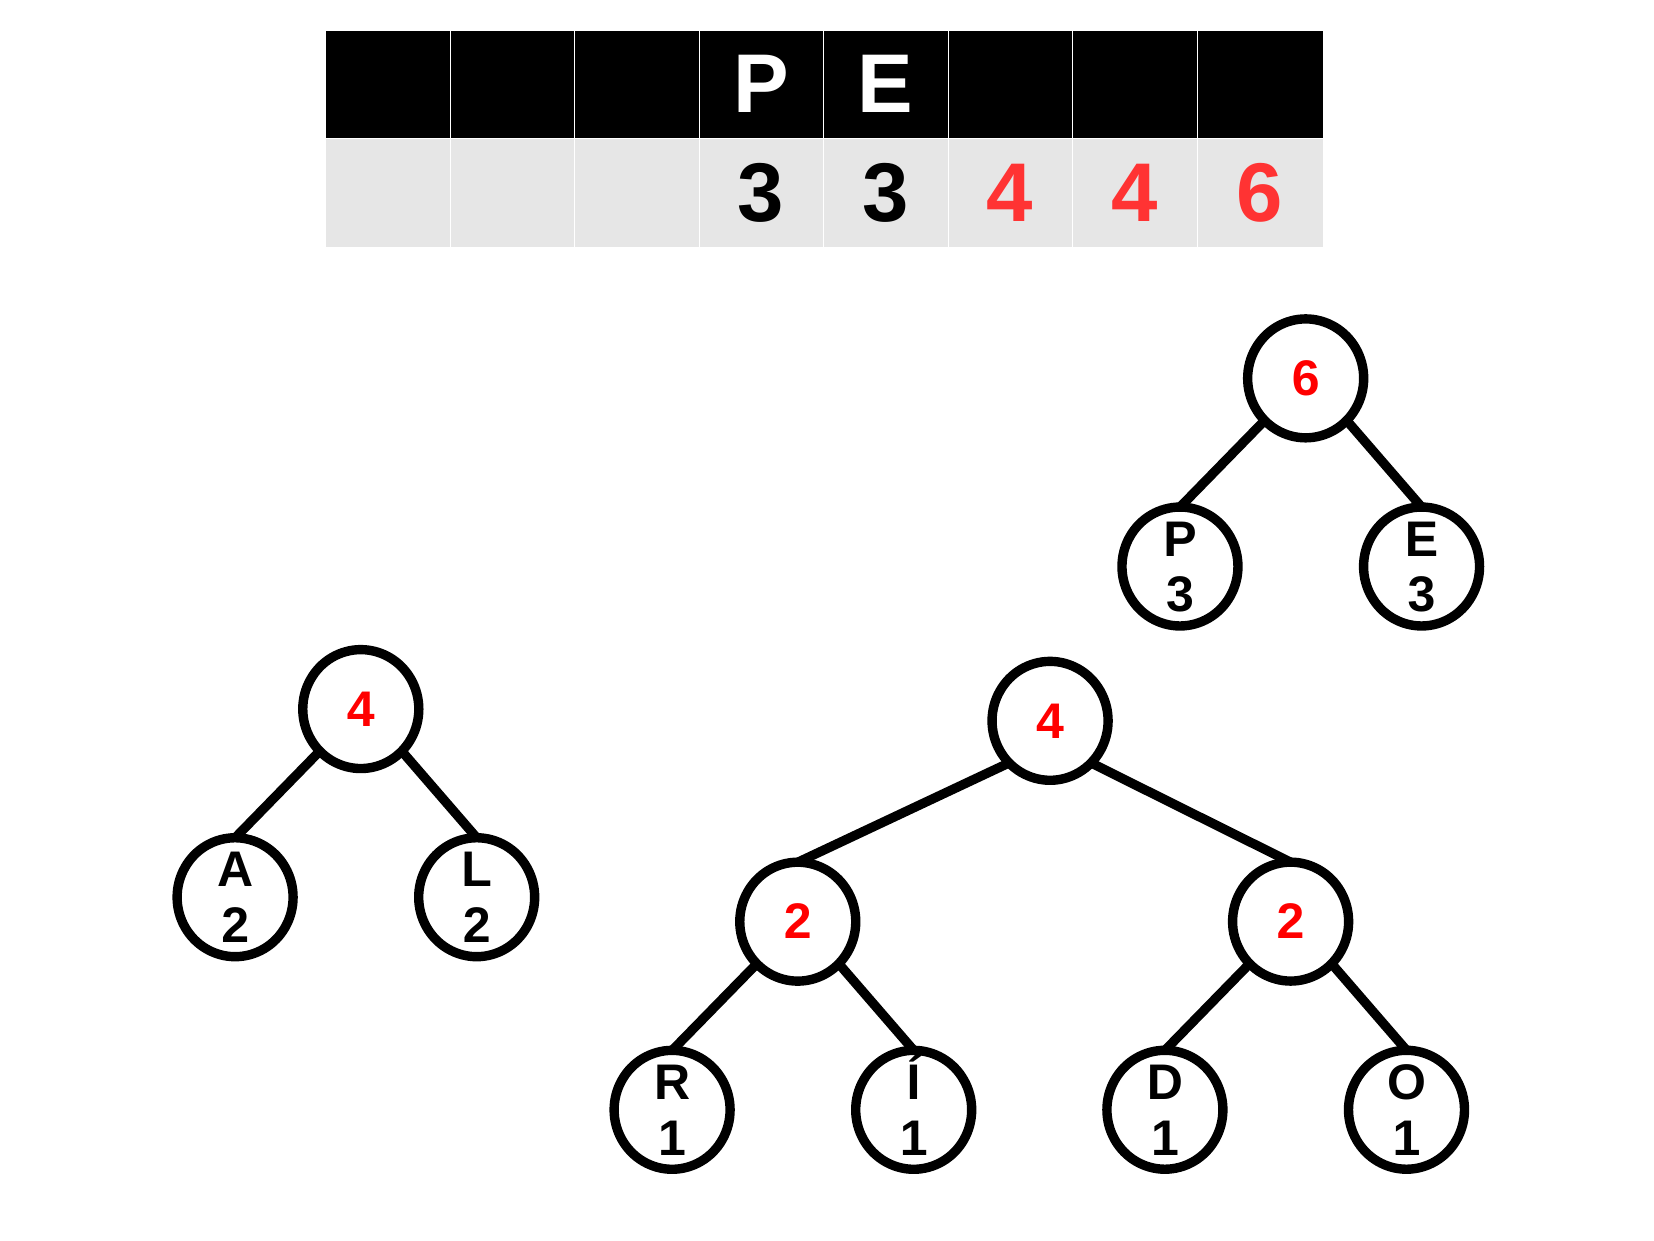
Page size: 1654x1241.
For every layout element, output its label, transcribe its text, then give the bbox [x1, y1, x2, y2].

text_box O 1 [1348, 1050, 1465, 1170]
table_header [326, 31, 450, 138]
text_box E 3 [1363, 507, 1480, 626]
table_header [451, 31, 574, 138]
table_cell 4 [1073, 139, 1197, 247]
table_cell [451, 139, 574, 247]
table_header E [824, 31, 948, 138]
table_header [1073, 31, 1197, 138]
table_header [575, 31, 699, 138]
table_header P [700, 31, 823, 138]
text_box L 2 [418, 837, 535, 957]
text_box A 2 [177, 837, 294, 957]
text_box 4 [302, 649, 419, 769]
table_header [949, 31, 1072, 138]
text_box P 3 [1121, 507, 1238, 626]
table_cell 3 [824, 139, 948, 247]
table_cell [326, 139, 450, 247]
table_cell [575, 139, 699, 247]
text_box Í 1 [855, 1050, 972, 1170]
text_box 2 [1232, 862, 1349, 982]
table_cell 4 [949, 139, 1072, 247]
text_box 2 [739, 862, 856, 982]
table_cell 6 [1198, 139, 1323, 247]
text_box 4 [992, 661, 1109, 781]
text_box 6 [1247, 318, 1364, 438]
table_cell 3 [700, 139, 823, 247]
text_box R 1 [614, 1050, 731, 1170]
text_box D 1 [1106, 1050, 1223, 1170]
table_header [1198, 31, 1323, 138]
